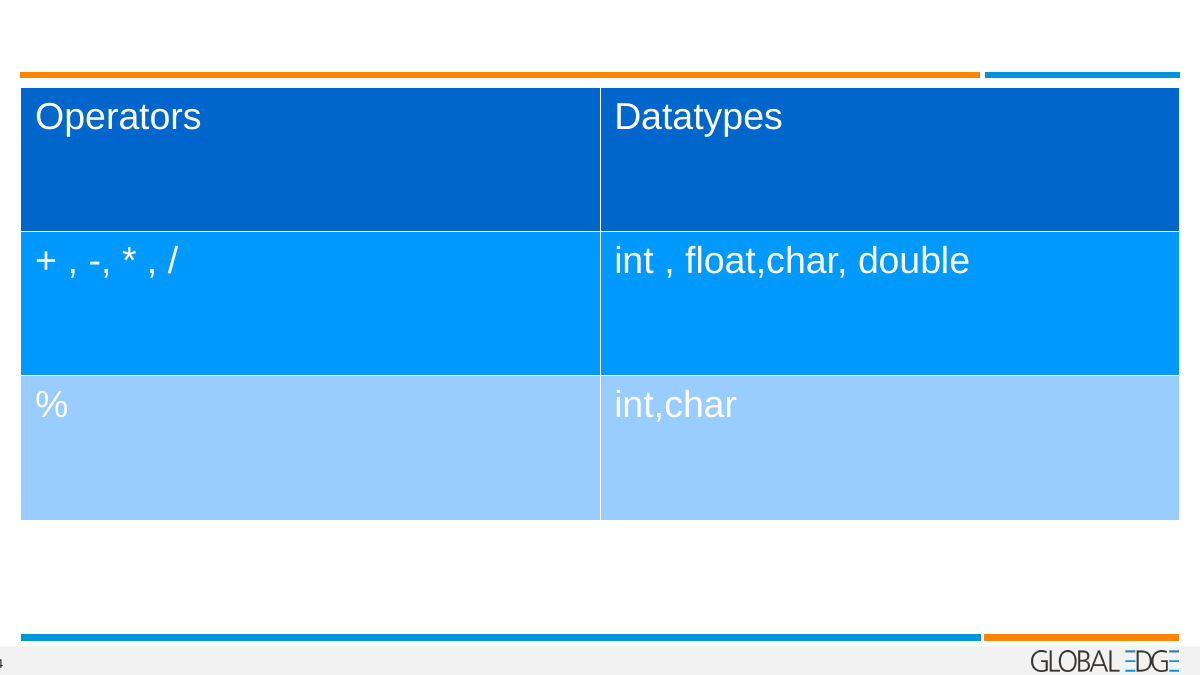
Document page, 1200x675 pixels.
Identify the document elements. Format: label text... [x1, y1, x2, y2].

picture [1031, 650, 1179, 672]
table_cell % [21, 376, 600, 520]
table_cell + , -, * , / [21, 232, 600, 375]
table_cell int , float,char, double [601, 232, 1179, 375]
table_header Operators [21, 88, 600, 231]
table_cell int,char [601, 376, 1179, 520]
table_header Datatypes [601, 88, 1179, 231]
